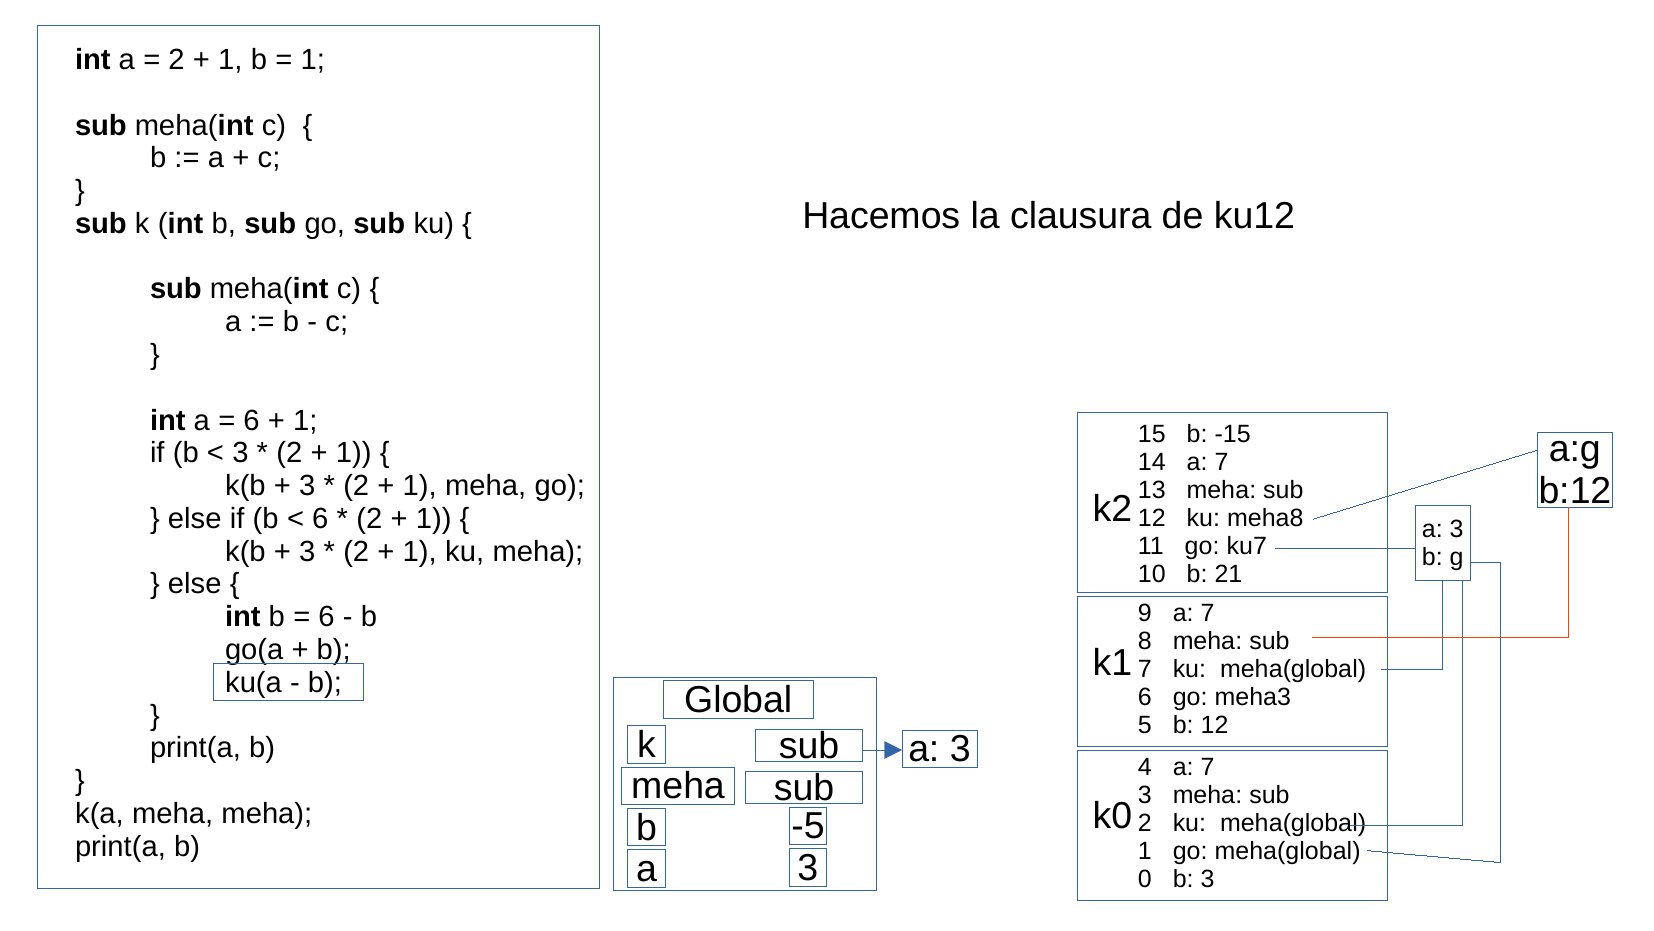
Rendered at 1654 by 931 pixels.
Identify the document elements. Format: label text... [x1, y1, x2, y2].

text_box k1 [1077, 634, 1123, 691]
text_box meha [621, 767, 735, 805]
text_box k [627, 725, 666, 764]
text_box sub [755, 729, 863, 762]
text_box a: 3 b: g [1415, 505, 1471, 581]
text_box 4 a: 7 3 meha: sub 2 ku: meha(global) 1 go: meha(global) 0 b: 3 [1123, 747, 1382, 901]
text_box sub [745, 771, 863, 804]
text_box 15 b: -15 14 a: 7 13 meha: sub 12 ku: meha8 11 go: ku7 10 b: 21 [1123, 412, 1319, 596]
text_box 9 a: 7 8 meha: sub 7 ku: meha(global) 6 go: meha3 5 b: 12 [1123, 593, 1382, 747]
text_box a: 3 [902, 730, 978, 768]
text_box Global [663, 680, 814, 719]
text_box -5 [789, 807, 827, 845]
text_box b [627, 808, 666, 846]
text_box k0 [1077, 787, 1123, 845]
text_box a [627, 849, 666, 888]
text_box 3 [789, 848, 827, 887]
text_box Hacemos la clausura de ku12 [787, 187, 1310, 245]
subtitle int a = 2 + 1, b = 1; sub meha(int c) { b := a + c; } sub k (int b, sub go, sub ku) { sub meha(int c) { a := b - c; } int a = 6 + 1; if (b < 3 * (2 + 1)) { k(b + 3 * (2 + 1), meha, go); } else if (b < 6 * (2 + 1)) { k(b + 3 * (2 + 1), ku, meha); } else { int b = 6 - b go(a + b); ku(a - b); } print(a, b) } k(a, meha, meha); print(a, b) [75, 43, 638, 863]
text_box k2 [1077, 480, 1123, 538]
text_box a:g b:12 [1537, 432, 1613, 508]
